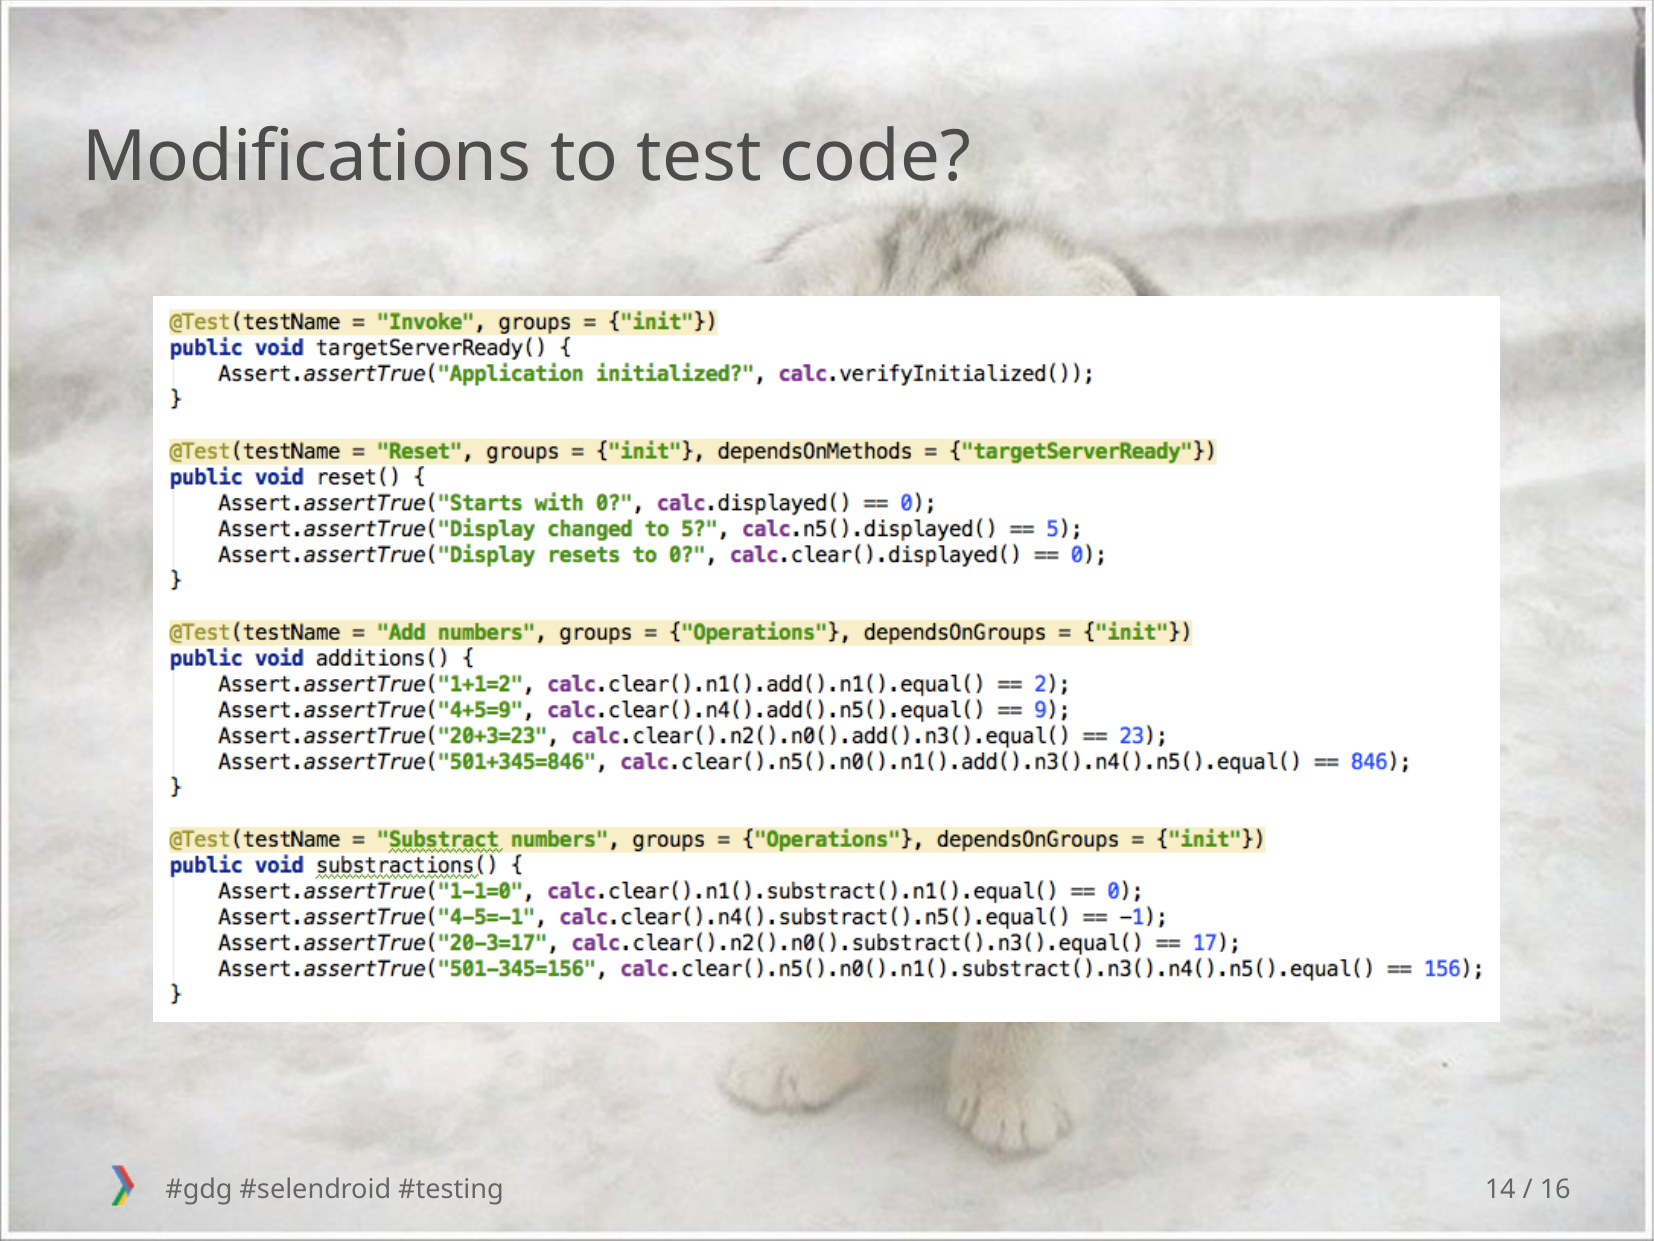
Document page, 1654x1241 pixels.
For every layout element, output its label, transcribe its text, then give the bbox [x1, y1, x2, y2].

title Modifications to test code? [82, 49, 1571, 257]
picture [0, 0, 1654, 1241]
